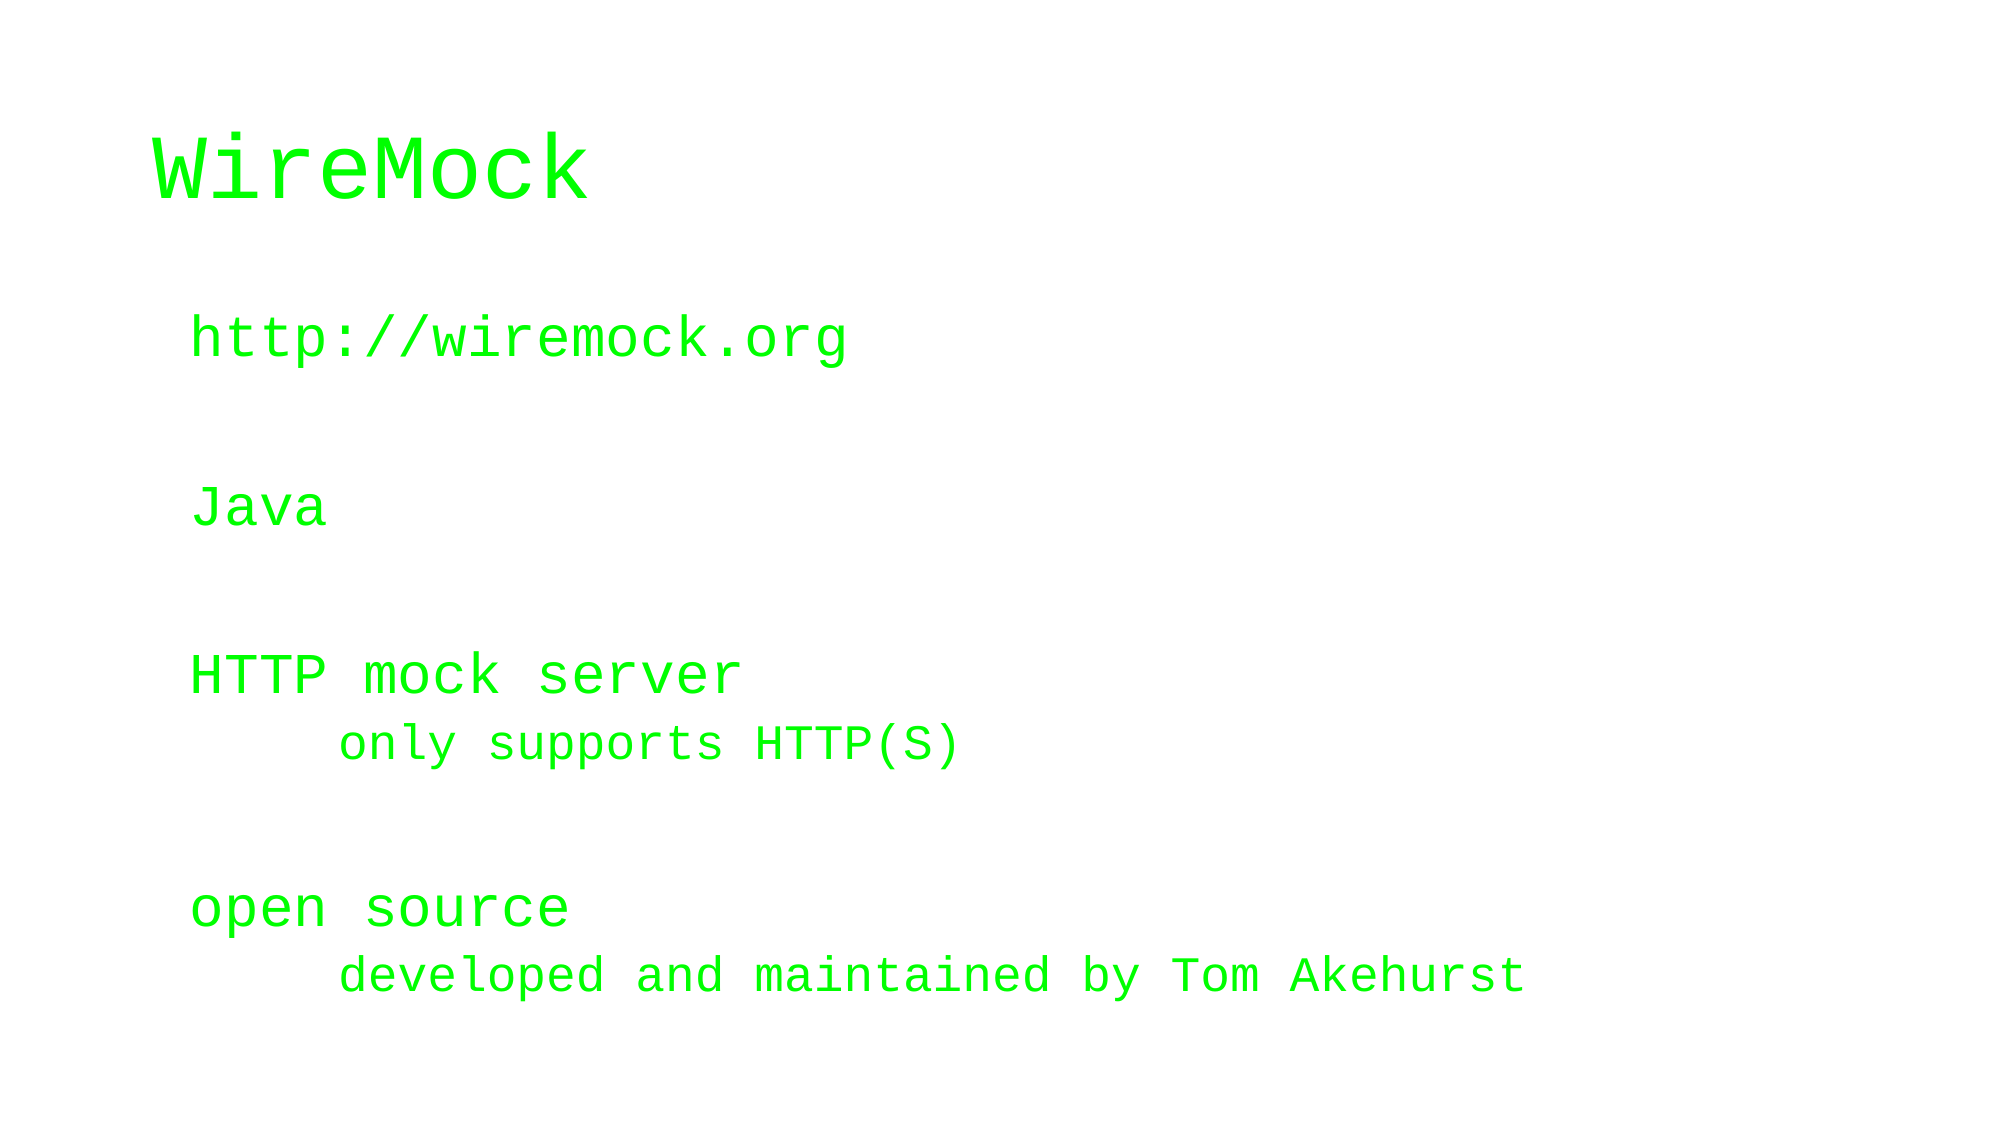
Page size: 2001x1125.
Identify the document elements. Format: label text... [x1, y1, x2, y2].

list http://wiremock.org Java HTTP mock server only supports HTTP(S) open source developed and maintained by Tom Akehurst [137, 299, 1966, 1014]
title WireMock [137, 59, 1863, 278]
